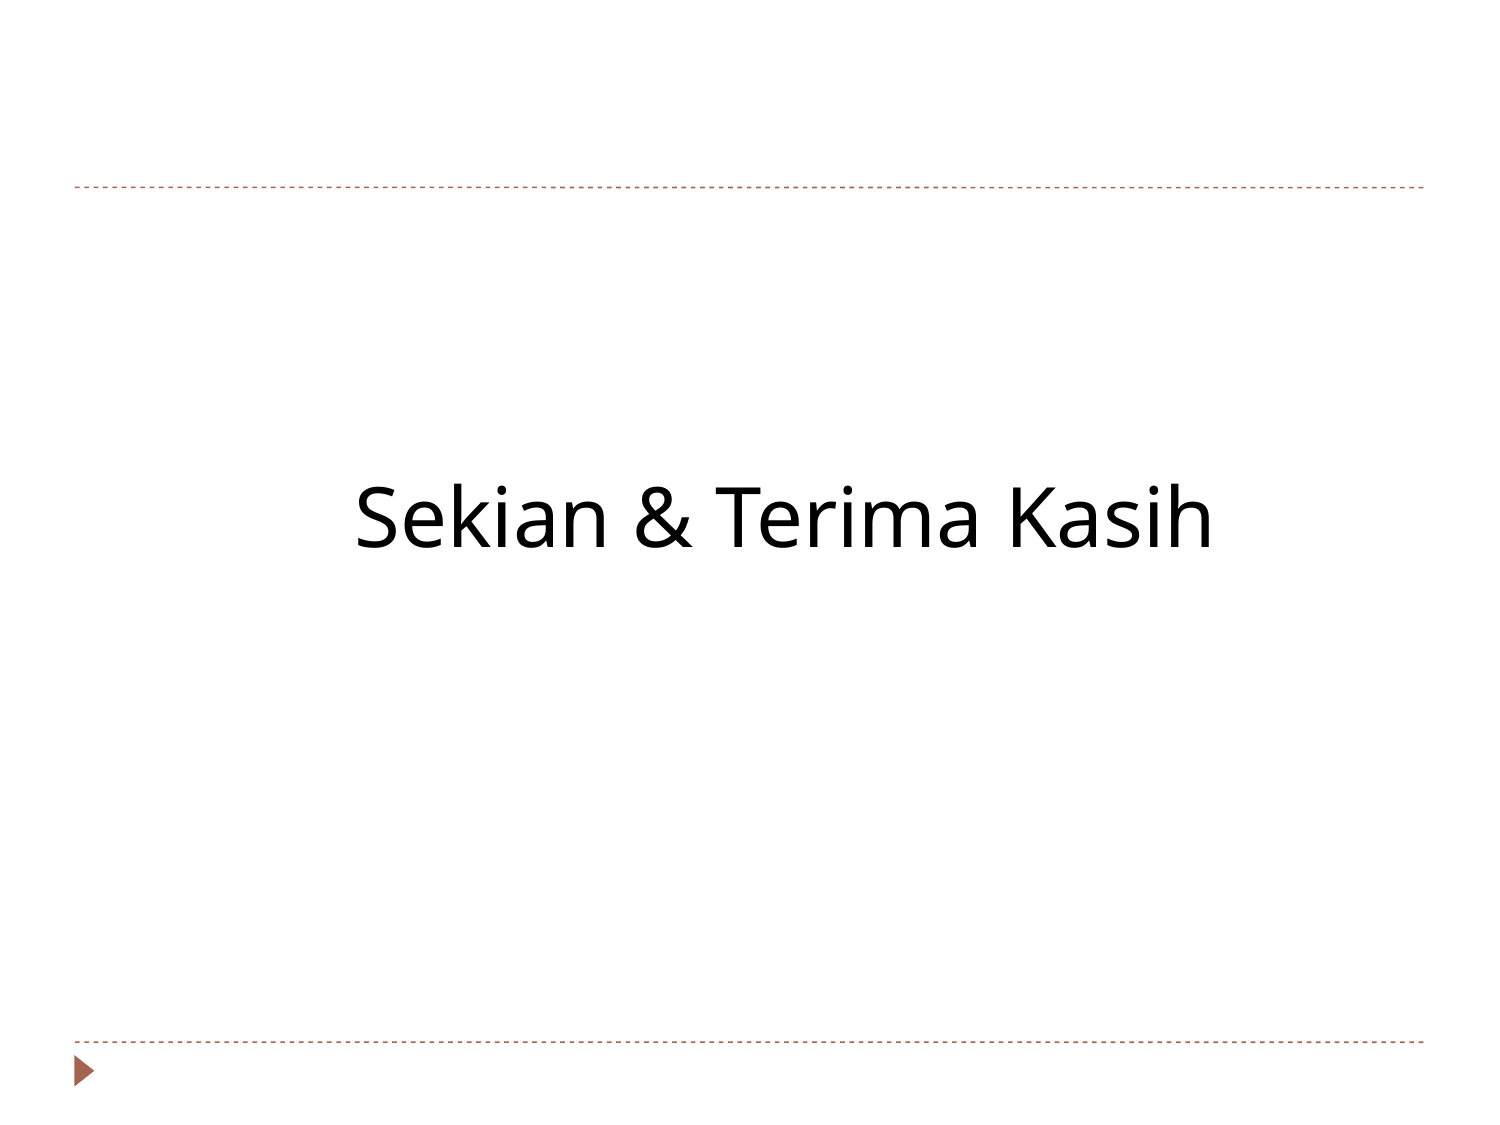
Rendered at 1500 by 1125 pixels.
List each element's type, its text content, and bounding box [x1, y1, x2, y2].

list Sekian & Terima Kasih [88, 456, 1439, 618]
